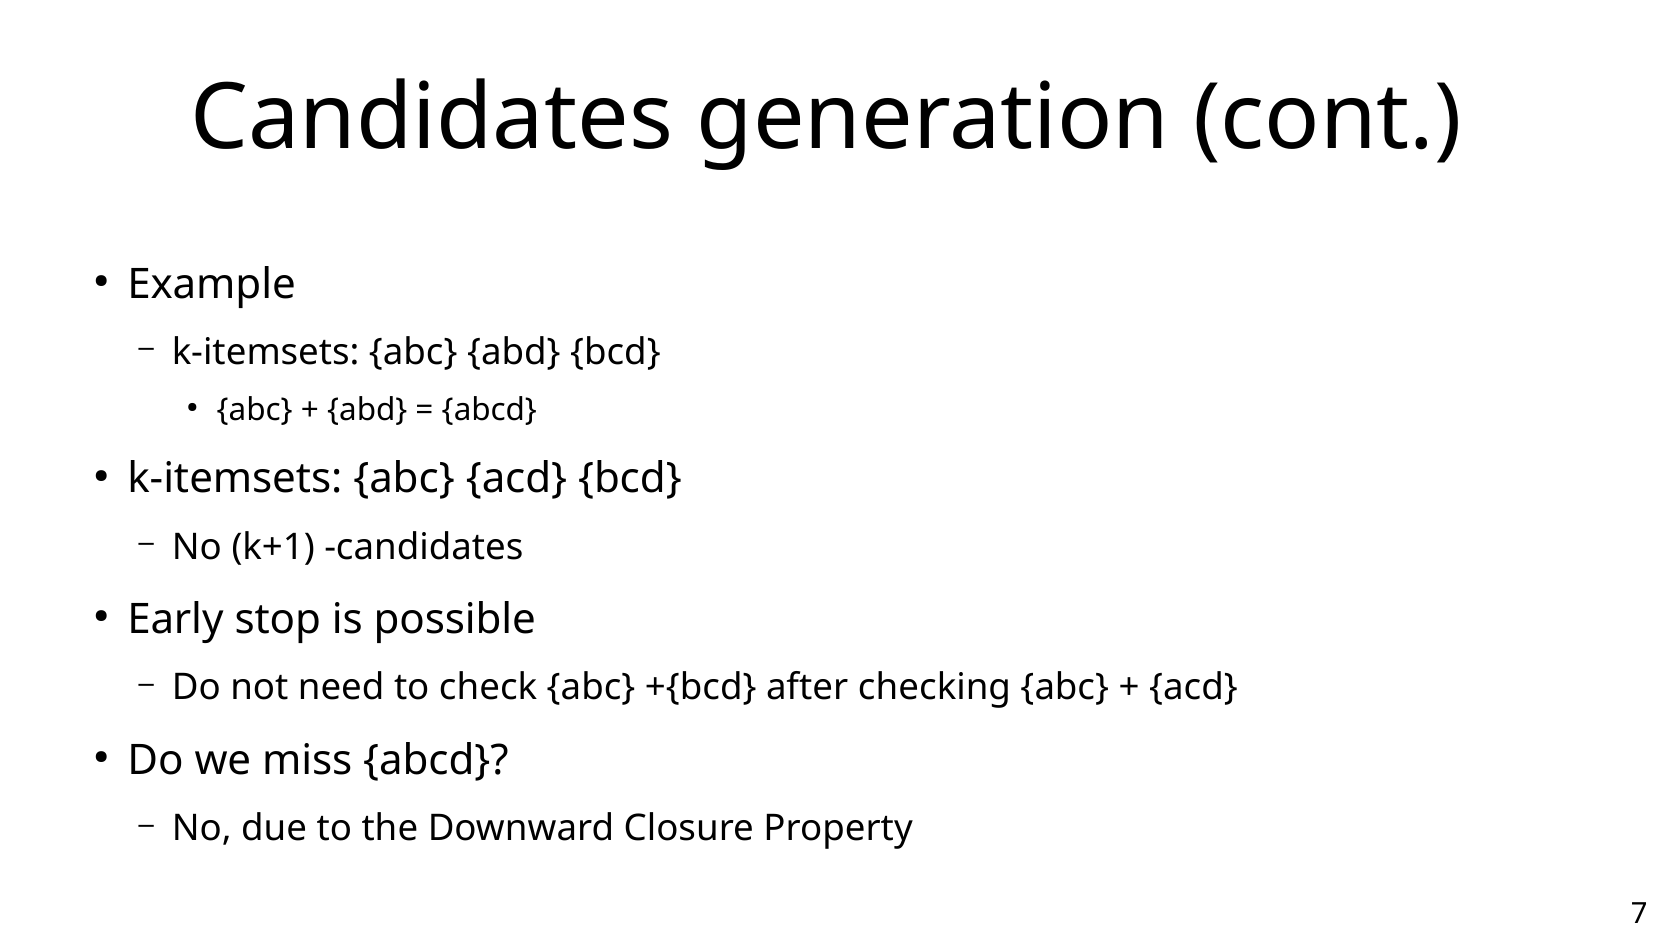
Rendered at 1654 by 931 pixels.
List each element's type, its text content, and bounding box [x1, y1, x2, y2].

list Example k-itemsets: {abc} {abd} {bcd} {abc} + {abd} = {abcd} k-itemsets: {abc} {acd} {bcd} No (k+1) -candidates Early stop is possible Do not need to check {abc} +{bcd} after checking {abc} + {acd} Do we miss {abcd}? No, due to the Downward Closure Property [82, 253, 1571, 857]
title Candidates generation (cont.) [82, 1, 1571, 226]
